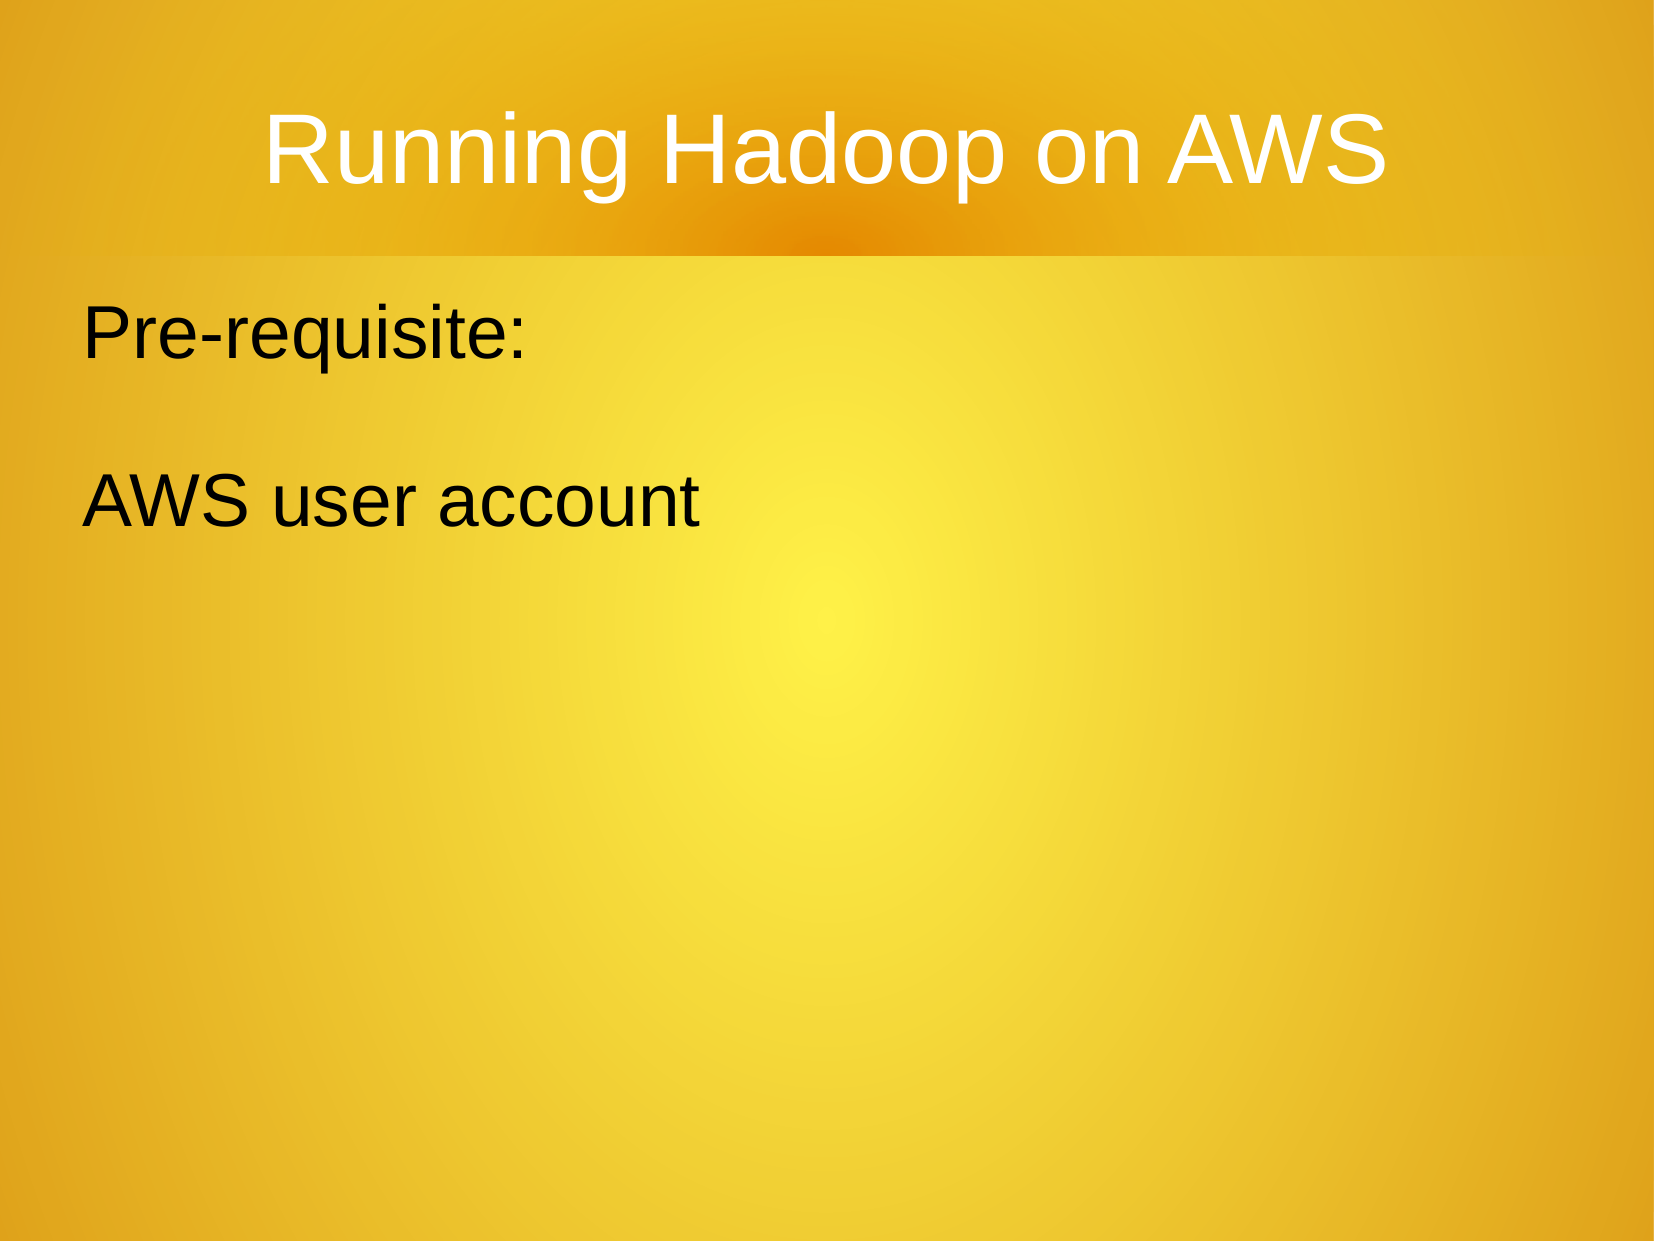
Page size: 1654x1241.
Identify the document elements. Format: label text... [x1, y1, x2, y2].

title Running Hadoop on AWS [82, 47, 1571, 252]
subtitle Pre-requisite: AWS user account [82, 290, 1571, 1037]
